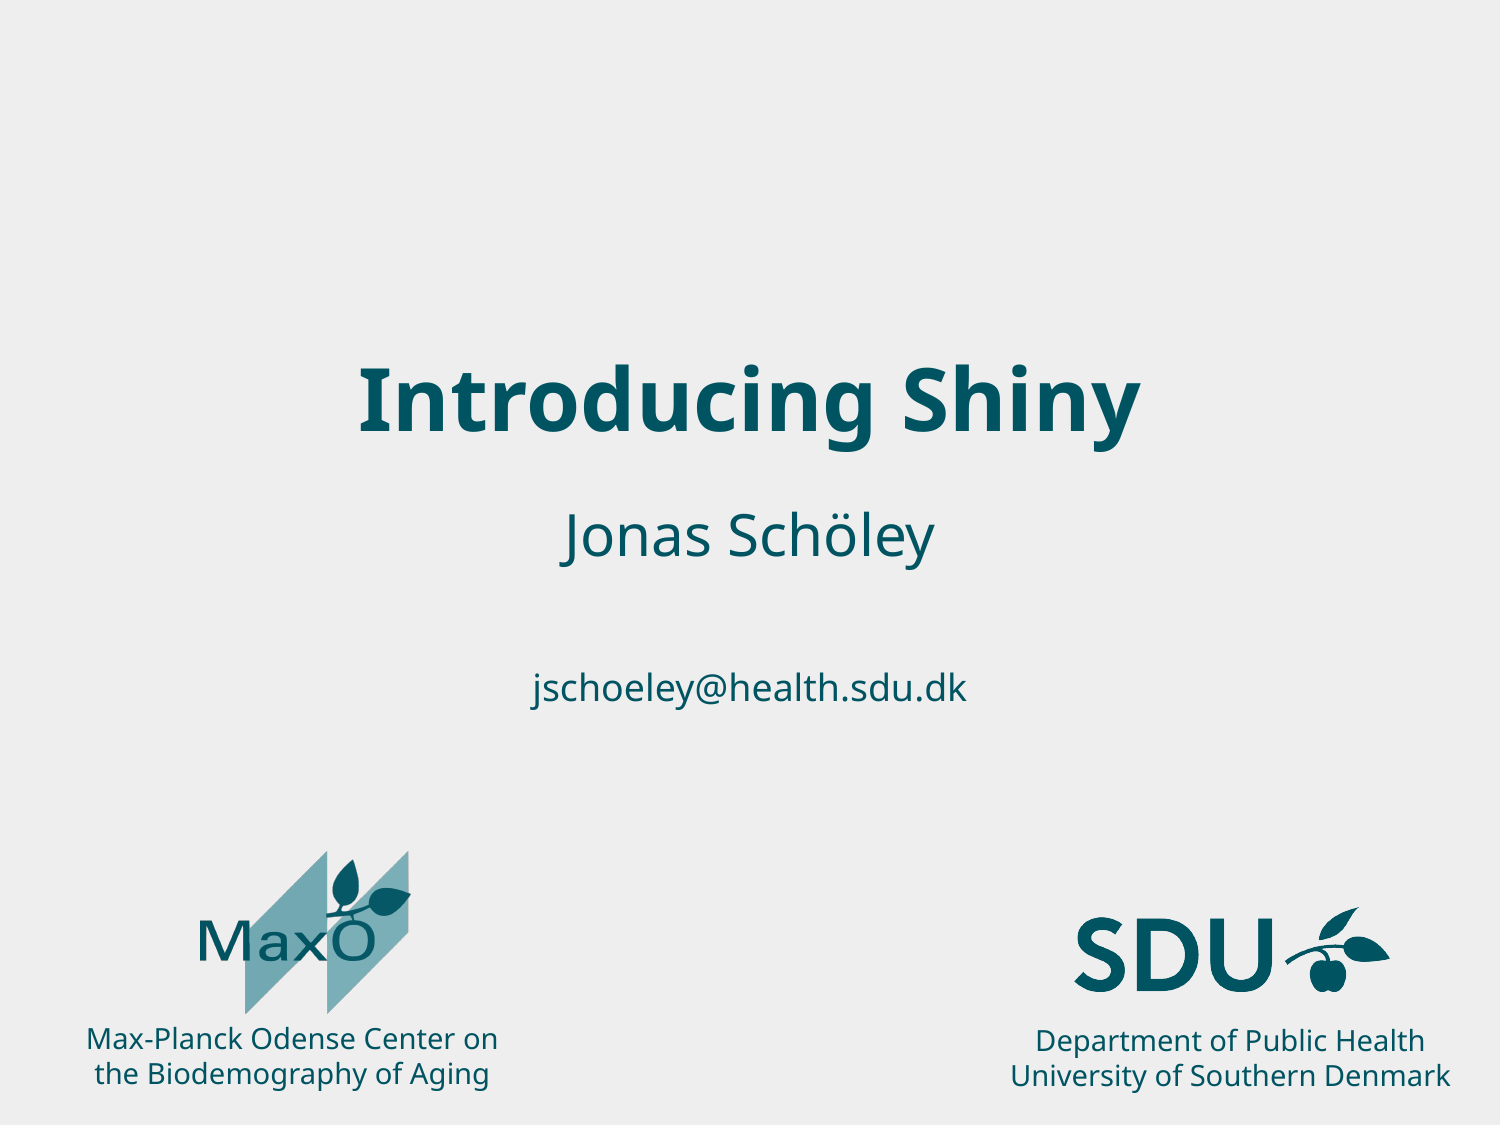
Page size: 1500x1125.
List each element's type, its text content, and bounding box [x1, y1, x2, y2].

picture [200, 851, 411, 1014]
subtitle Jonas Schöley [51, 482, 1449, 656]
text_box jschoeley@health.sdu.dk [503, 631, 997, 742]
title Introducing Shiny [51, 239, 1449, 472]
picture [1074, 907, 1390, 992]
text_box Department of Public Health University of Southern Denmark [961, 1007, 1500, 1125]
text_box Max-Planck Odense Center on the Biodemography of Aging [51, 1004, 534, 1090]
